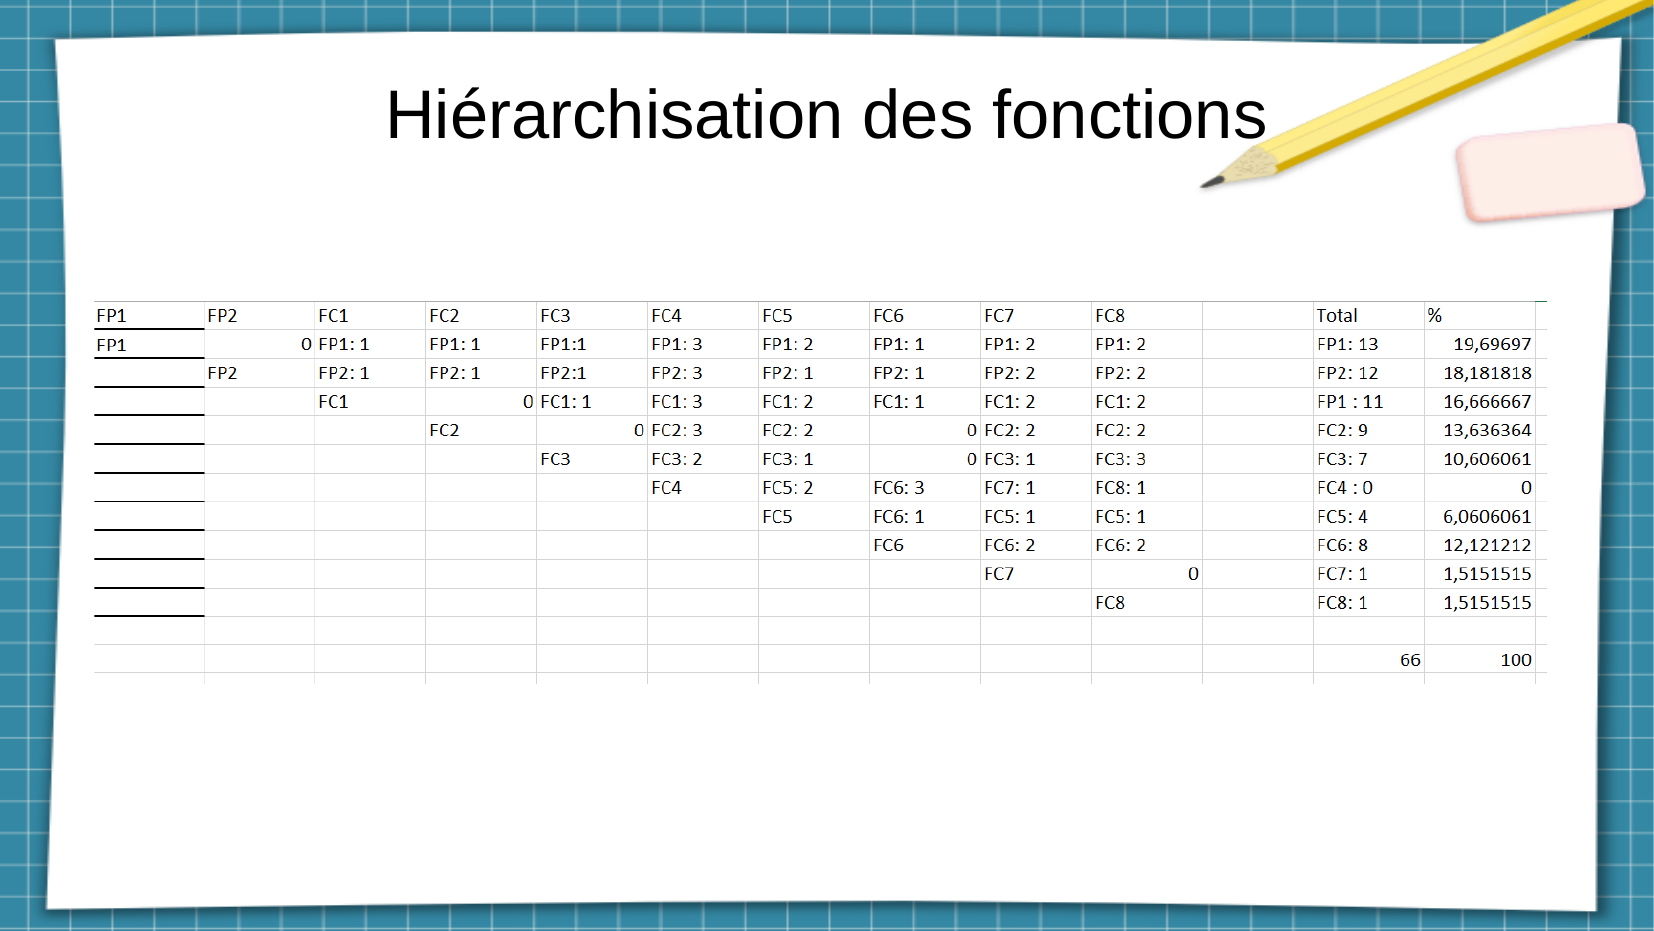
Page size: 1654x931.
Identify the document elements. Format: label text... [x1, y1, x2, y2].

picture [0, 0, 1654, 931]
title Hiérarchisation des fonctions [82, 37, 1571, 193]
